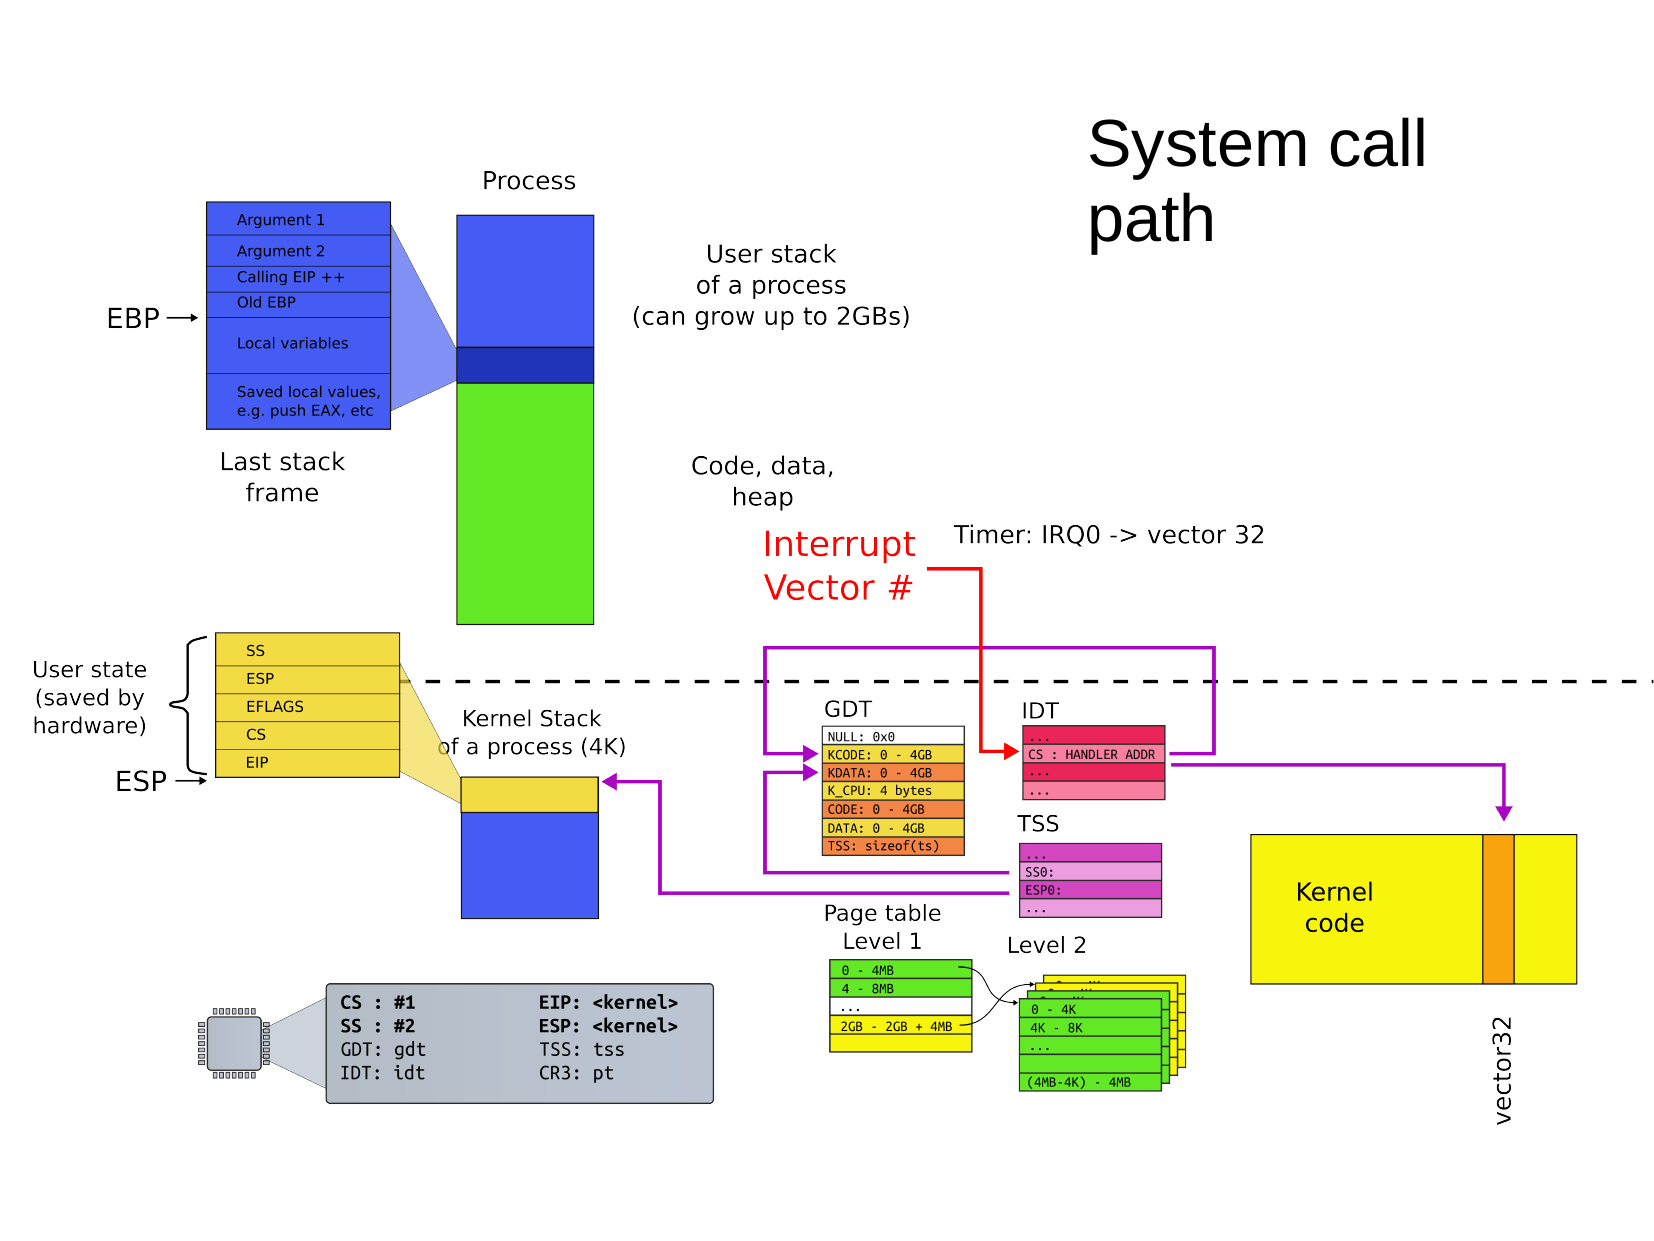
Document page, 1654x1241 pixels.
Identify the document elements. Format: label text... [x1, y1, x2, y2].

picture [34, 171, 1654, 1126]
list System call path [1087, 105, 1576, 171]
